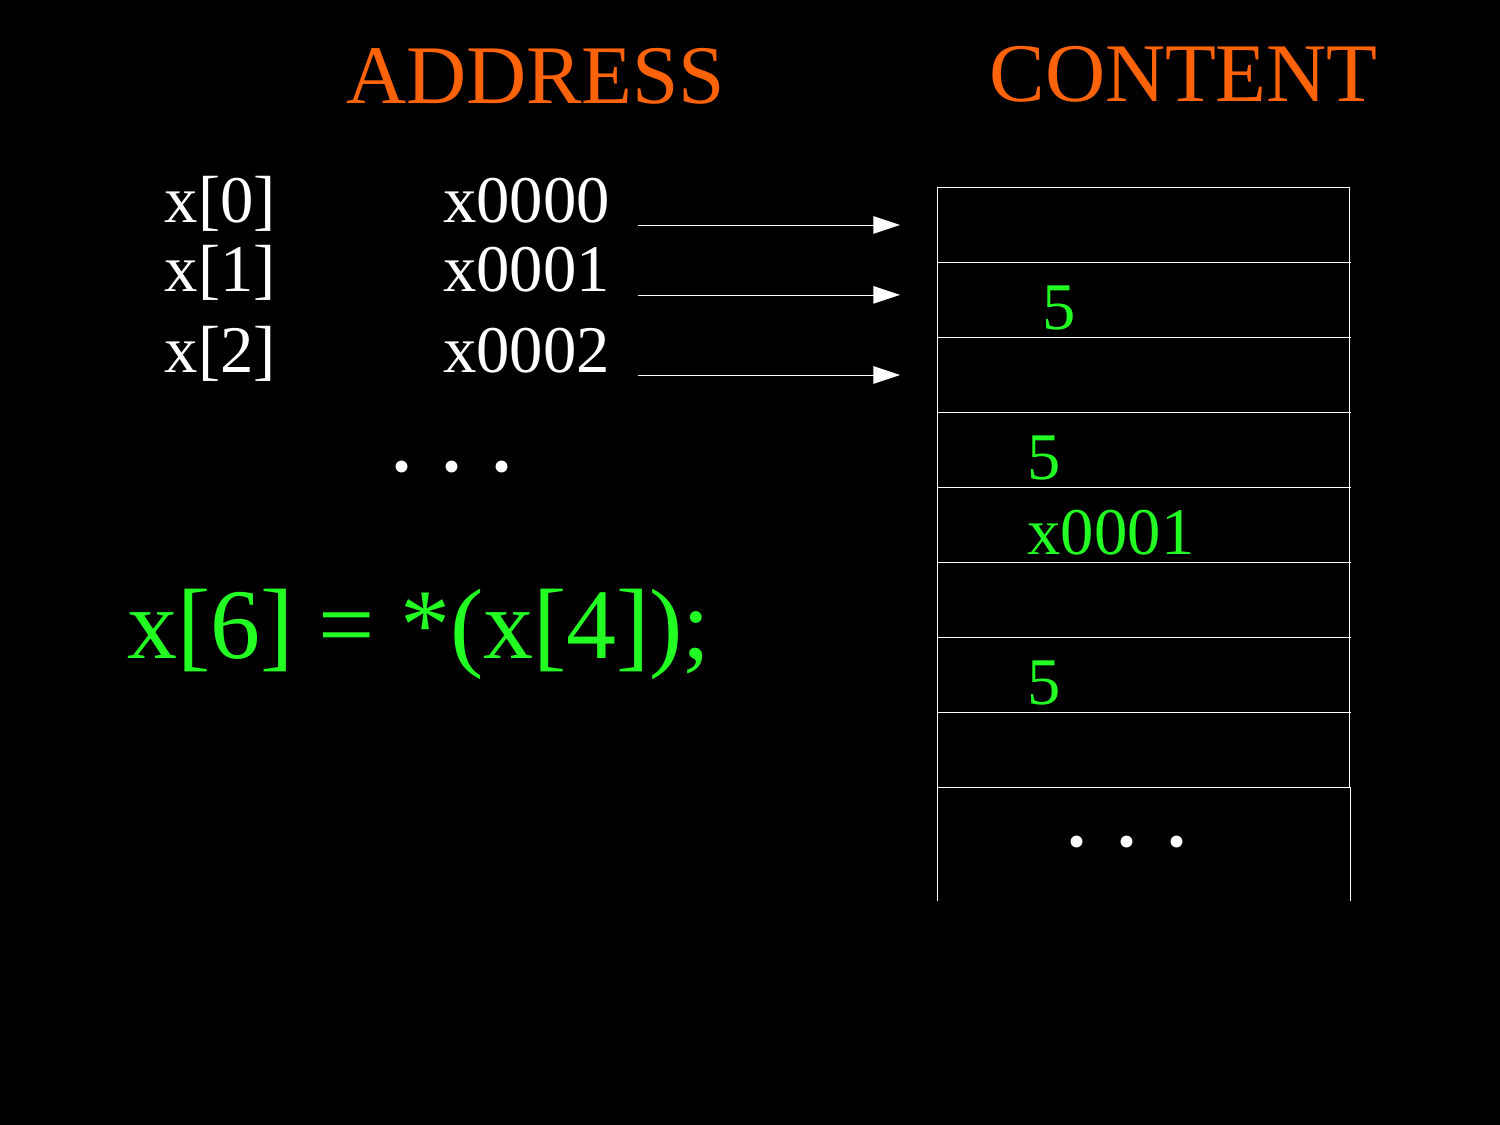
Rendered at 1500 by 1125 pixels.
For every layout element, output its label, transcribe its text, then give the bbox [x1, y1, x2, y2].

text_box ADDRESS [331, 22, 782, 130]
text_box . . . [375, 375, 563, 501]
text_box x[6] = *(x[4]); [112, 562, 826, 699]
text_box x[1] x0001 [150, 224, 638, 305]
text_box x0001 [1012, 487, 1500, 577]
text_box . . . [1050, 750, 1238, 876]
text_box 5 [1012, 412, 1500, 487]
text_box x[0] x0000 [150, 155, 638, 224]
text_box x[2] x0002 [150, 305, 638, 395]
text_box 5 [1012, 637, 1500, 727]
text_box 5 [1027, 262, 1500, 352]
text_box CONTENT [975, 20, 1500, 128]
